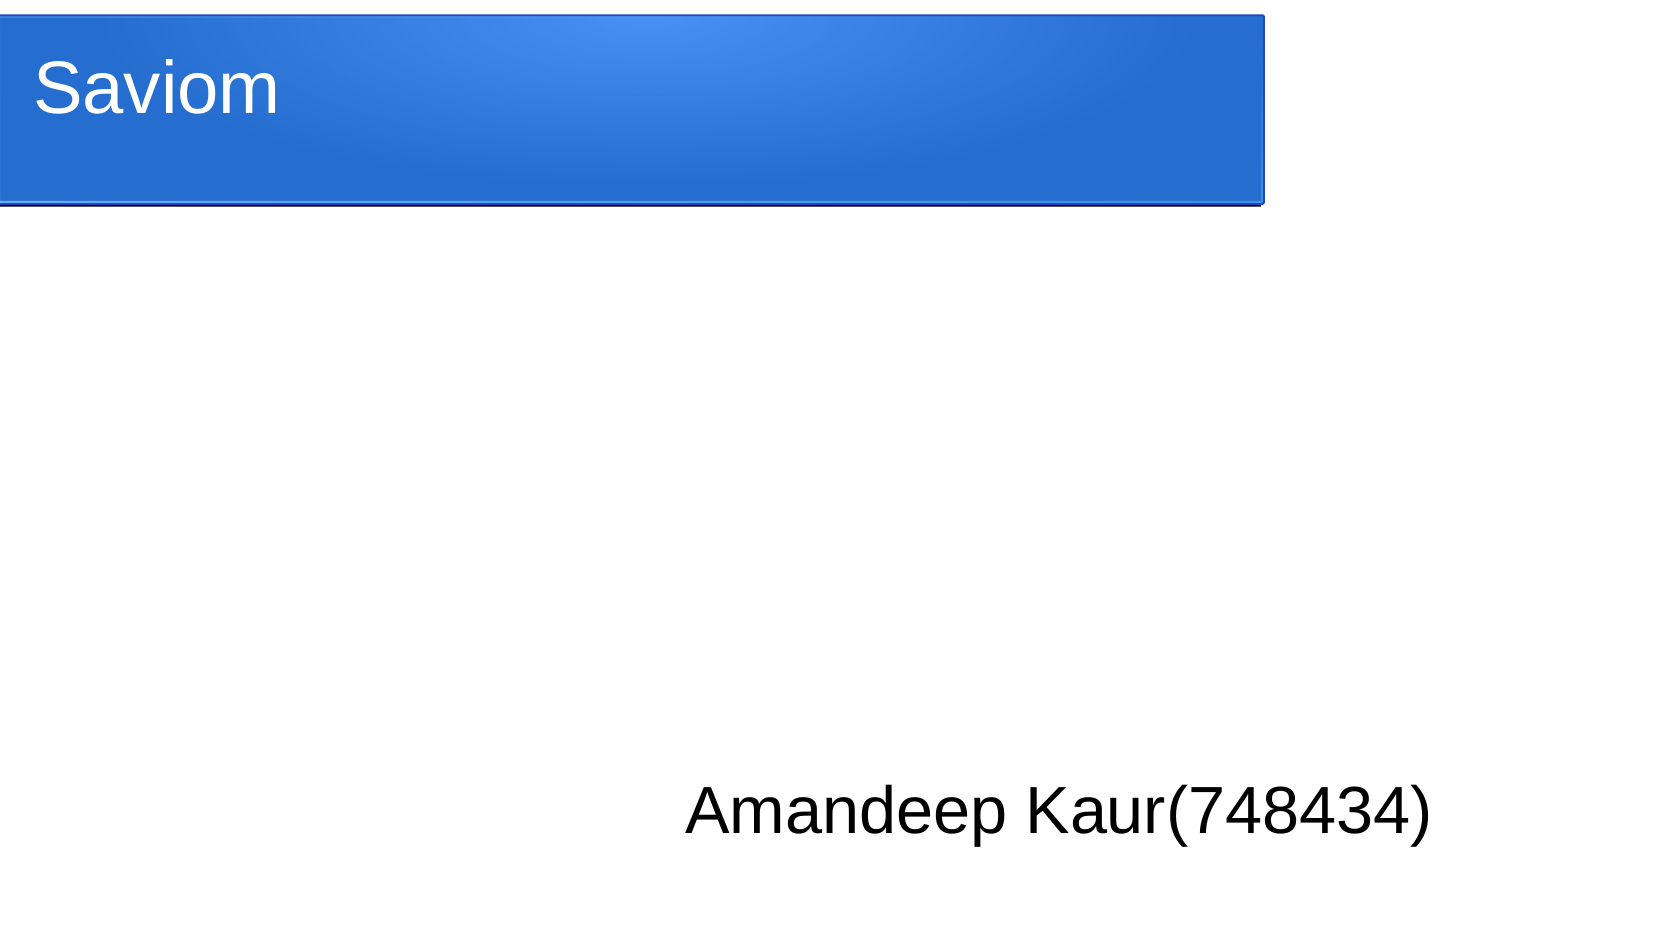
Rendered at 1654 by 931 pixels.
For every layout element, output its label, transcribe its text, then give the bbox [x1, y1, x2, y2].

subtitle Amandeep Kaur(748434) [315, 540, 1654, 931]
title Saviom [33, 11, 1186, 166]
